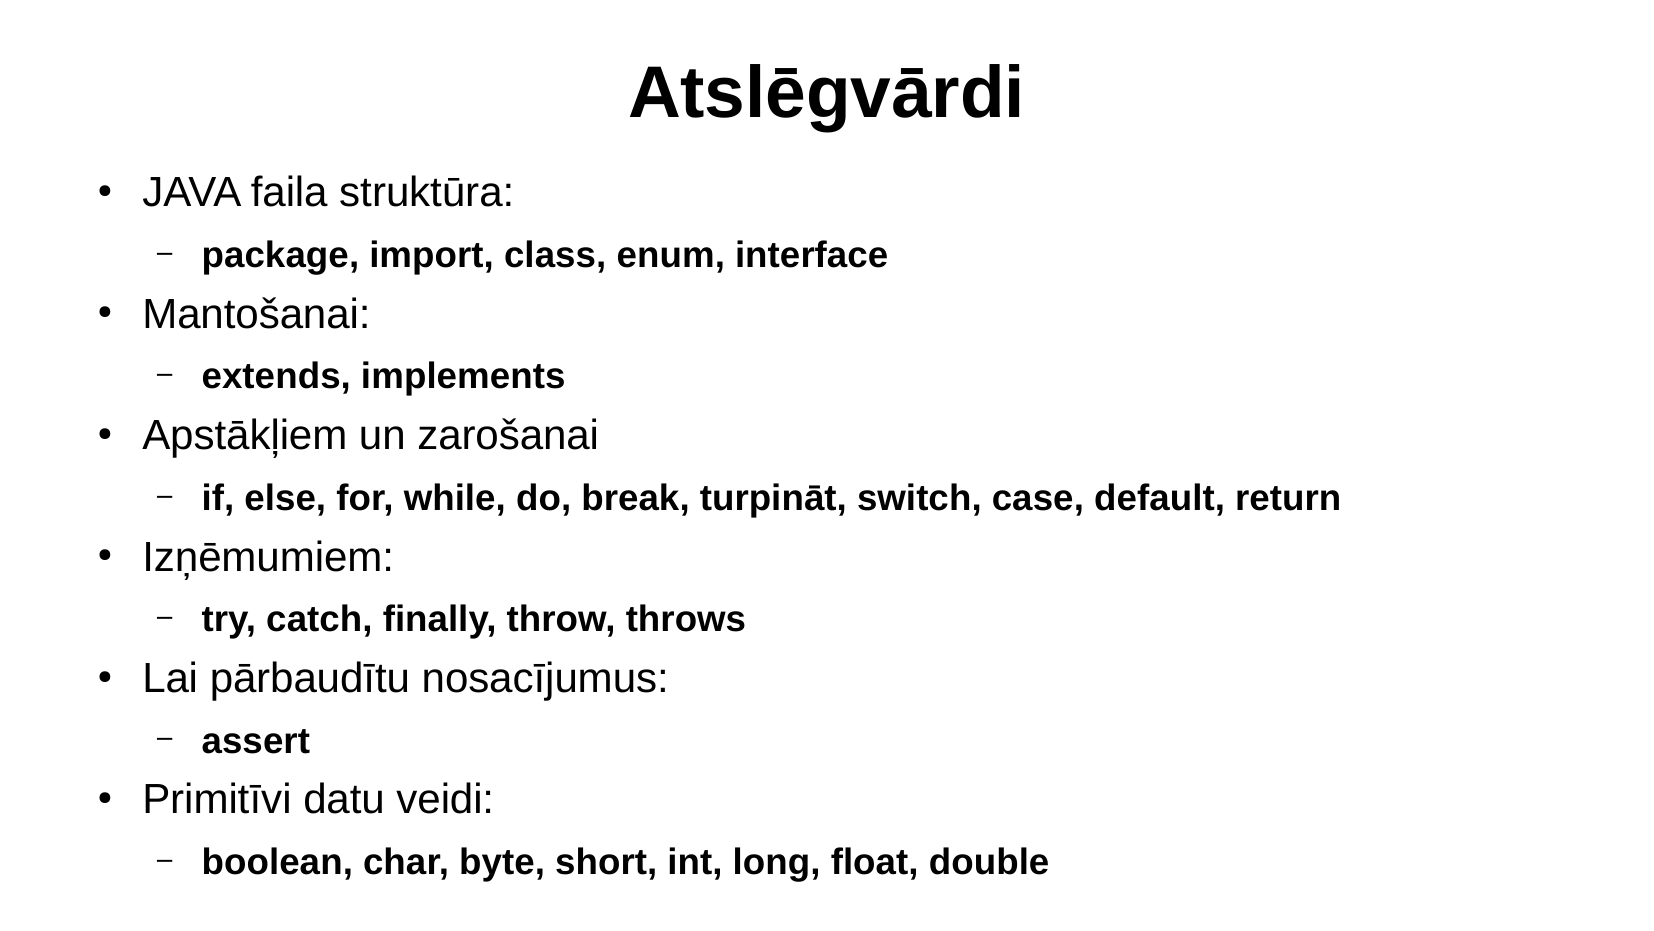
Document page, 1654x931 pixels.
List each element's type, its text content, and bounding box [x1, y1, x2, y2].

title Atslēgvārdi [82, 37, 1571, 147]
list JAVA faila struktūra: package, import, class, enum, interface Mantošanai: extends, implements Apstākļiem un zarošanai if, else, for, while, do, break, turpināt, switch, case, default, return Izņēmumiem: try, catch, finally, throw, throws Lai pārbaudītu nosacījumus: assert Primitīvi datu veidi: boolean, char, byte, short, int, long, float, double [82, 168, 1538, 889]
